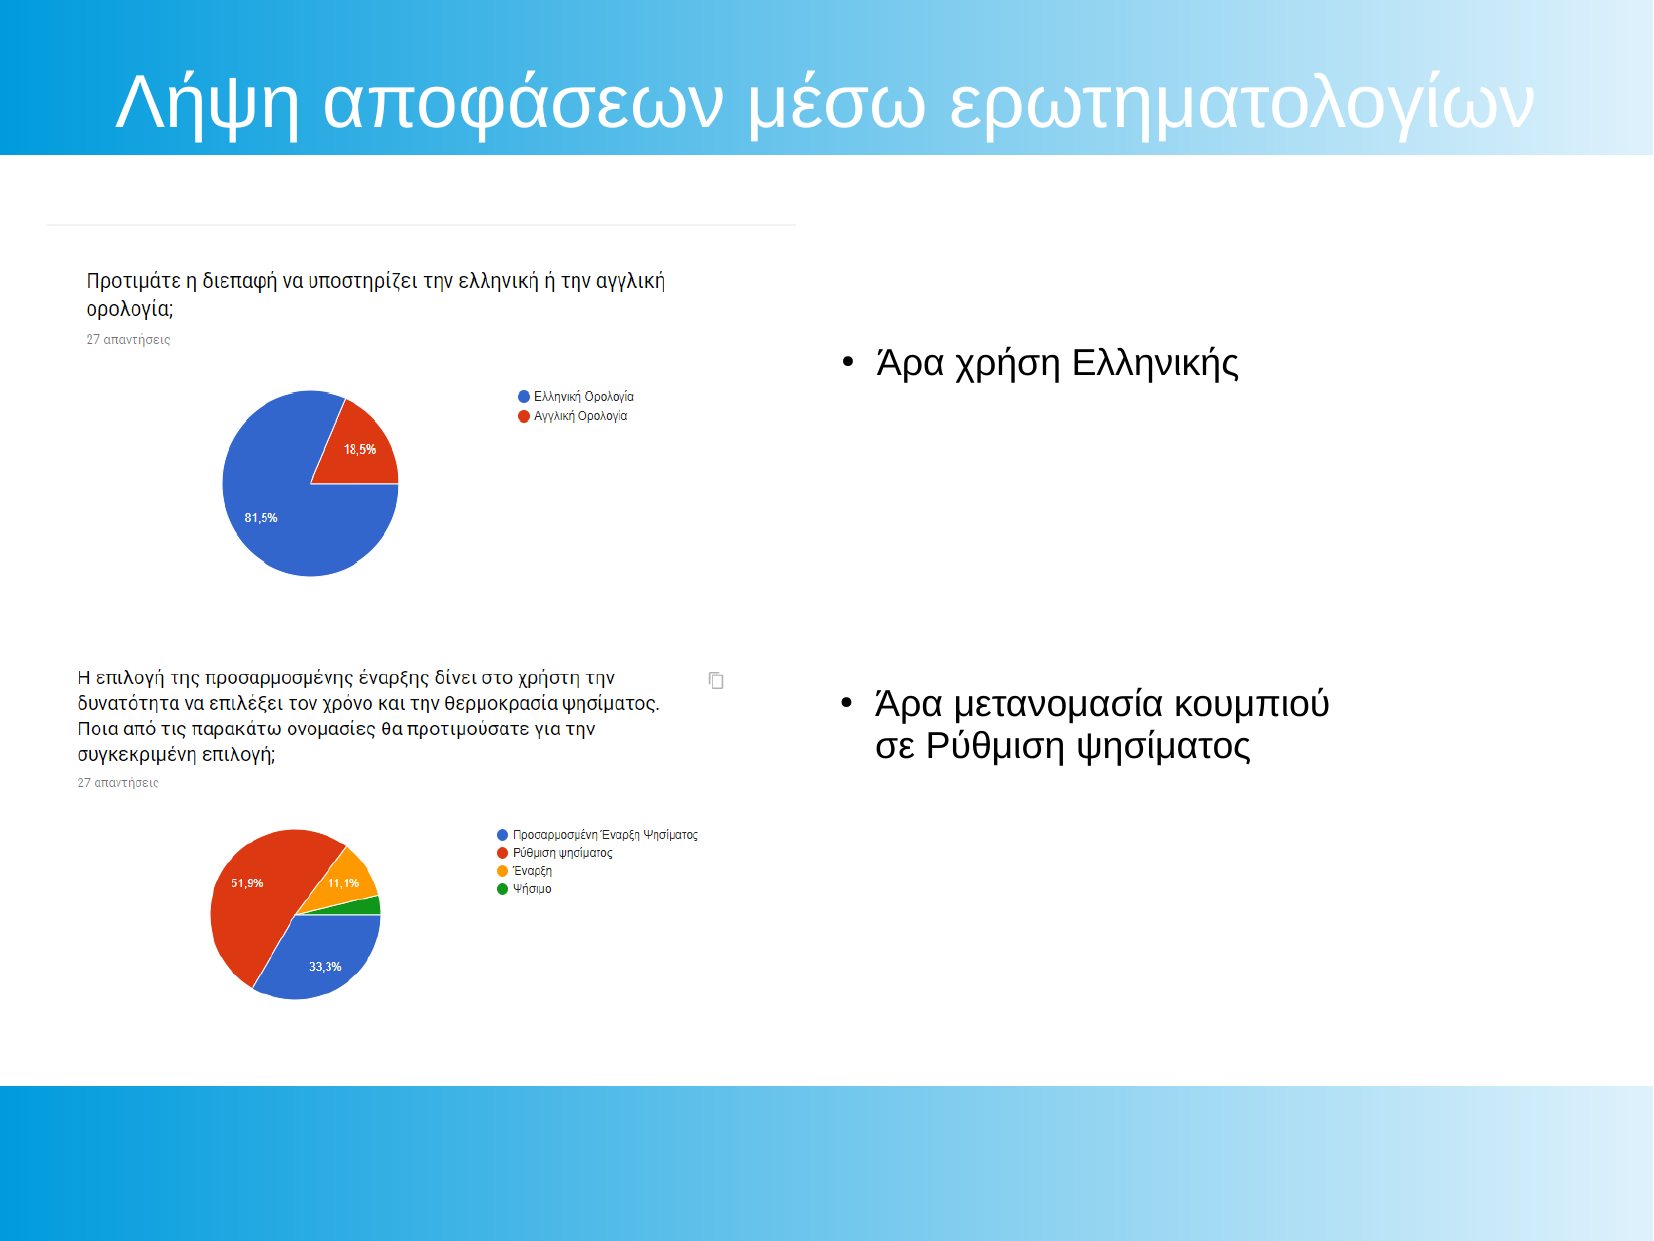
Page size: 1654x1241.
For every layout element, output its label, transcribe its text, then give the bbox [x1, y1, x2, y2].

picture [41, 224, 796, 1051]
text_box Άρα μετανομασία κουμπιού σε Ρύθμιση ψησίματος [825, 675, 1381, 774]
title Λήψη αποφάσεων μέσω ερωτηματολογίων [82, 49, 1571, 155]
text_box Άρα χρήση Ελληνικής [826, 334, 1532, 392]
